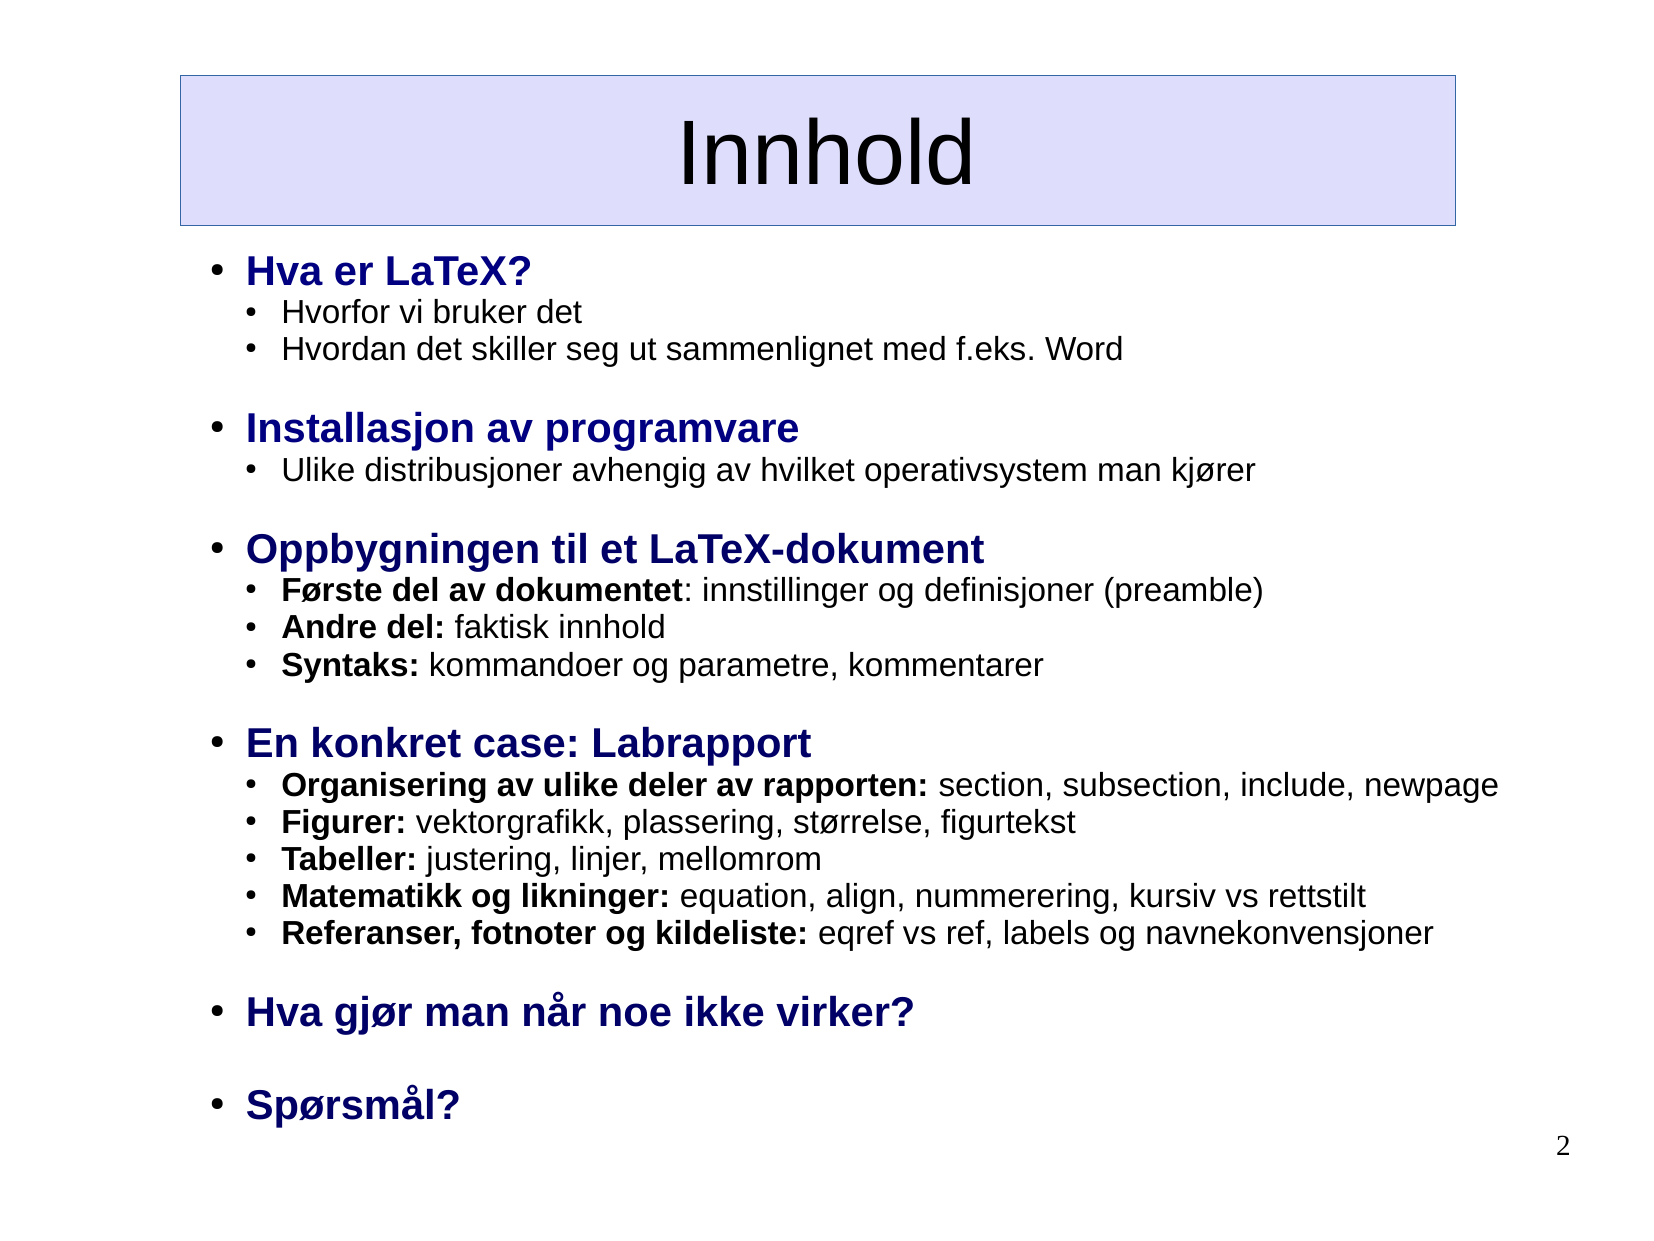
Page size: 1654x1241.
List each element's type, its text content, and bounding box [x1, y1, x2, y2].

title Innhold [82, 49, 1571, 257]
text_box Hva er LaTeX? Hvorfor vi bruker det Hvordan det skiller seg ut sammenlignet med f.eks. Word Installasjon av programvare Ulike distribusjoner avhengig av hvilket operativsystem man kjører Oppbygningen til et LaTeX-dokument Første del av dokumentet: innstillinger og definisjoner (preamble) Andre del: faktisk innhold Syntaks: kommandoer og parametre, kommentarer En konkret case: Labrapport Organisering av ulike deler av rapporten: section, subsection, include, newpage Figurer: vektorgrafikk, plassering, størrelse, figurtekst Tabeller: justering, linjer, mellomrom Matematikk og likninger: equation, align, nummerering, kursiv vs rettstilt Referanser, fotnoter og kildeliste: eqref vs ref, labels og navnekonvensjoner Hva gjør man når noe ikke virker? Spørsmål? [195, 240, 1515, 1136]
